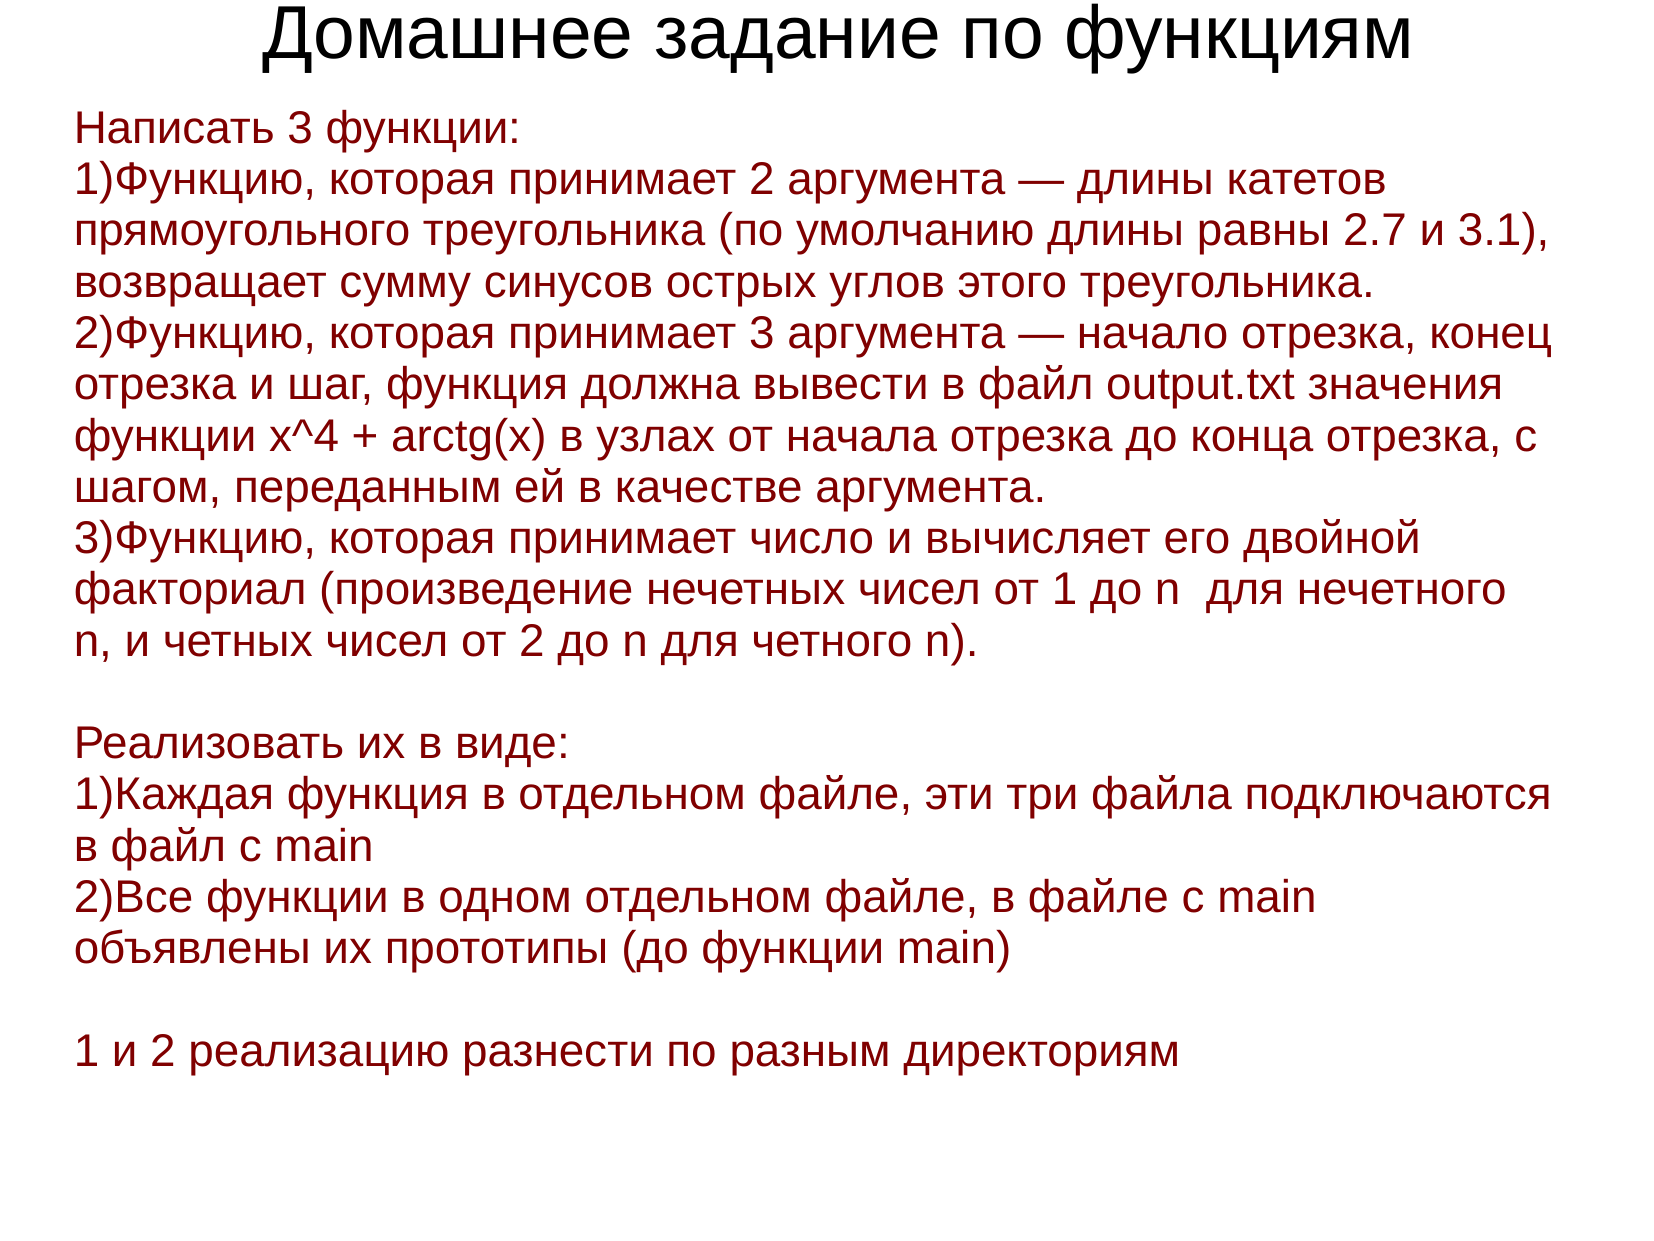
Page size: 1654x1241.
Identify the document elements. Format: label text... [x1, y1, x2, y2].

title Домашнее задание по функциям [94, 0, 1583, 137]
text_box Написать 3 функции: 1)Функцию, которая принимает 2 аргумента — длины катетов прямоугольного треугольника (по умолчанию длины равны 2.7 и 3.1), возвращает сумму синусов острых углов этого треугольника. 2)Функцию, которая принимает 3 аргумента — начало отрезка, конец отрезка и шаг, функция должна вывести в файл output.txt значения функции x^4 + arctg(x) в узлах от начала отрезка до конца отрезка, с шагом, переданным ей в качестве аргумента. 3)Функцию, которая принимает число и вычисляет его двойной факториал (произведение нечетных чисел от 1 до n для нечетного n, и четных чисел от 2 до n для четного n). Реализовать их в виде: 1)Каждая функция в отдельном файле, эти три файла подключаются в файл с main 2)Все функции в одном отдельном файле, в файле с main объявлены их прототипы (до функции main) 1 и 2 реализацию разнести по разным директориям [59, 94, 1571, 1084]
